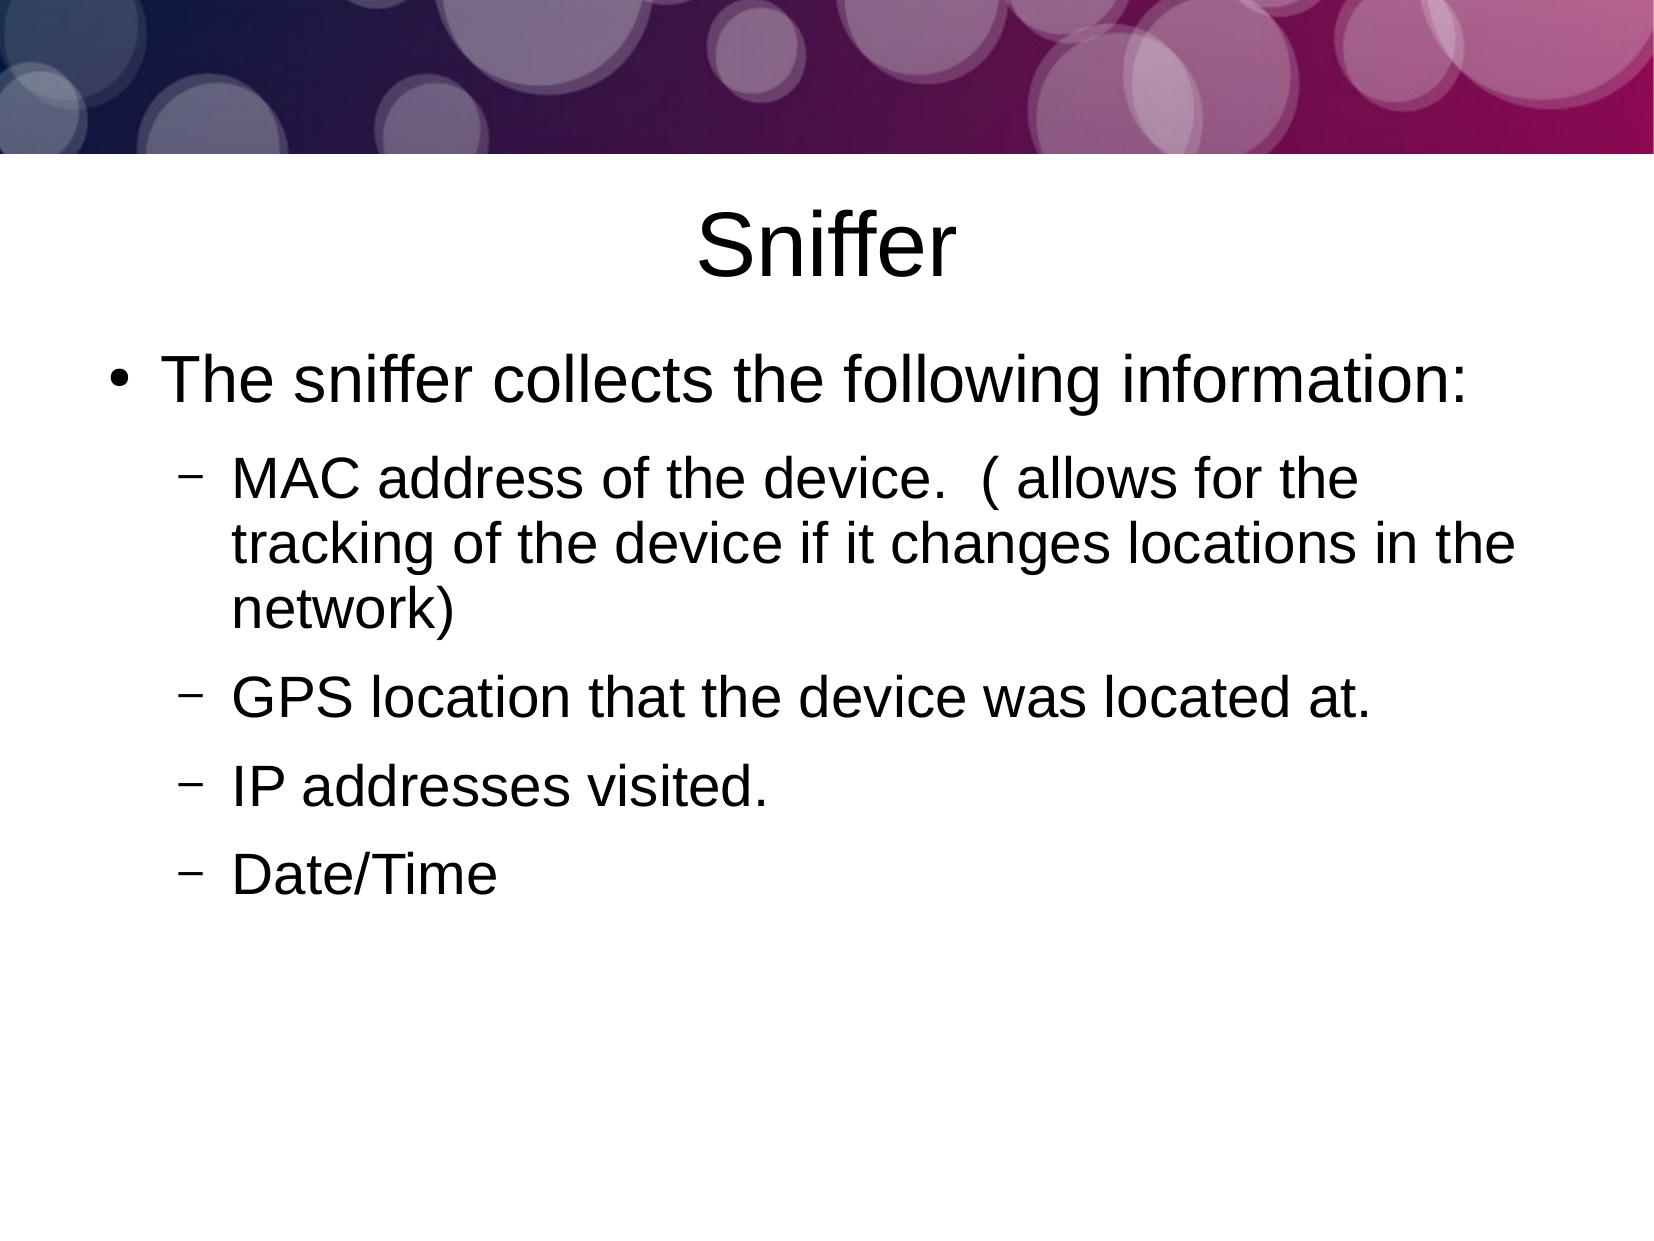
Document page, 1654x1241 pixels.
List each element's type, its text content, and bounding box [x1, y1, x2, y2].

list The sniffer collects the following information: MAC address of the device. ( allows for the tracking of the device if it changes locations in the network) GPS location that the device was located at. IP addresses visited. Date/Time [90, 341, 1579, 1063]
picture [0, 0, 1654, 154]
title Sniffer [82, 159, 1571, 331]
